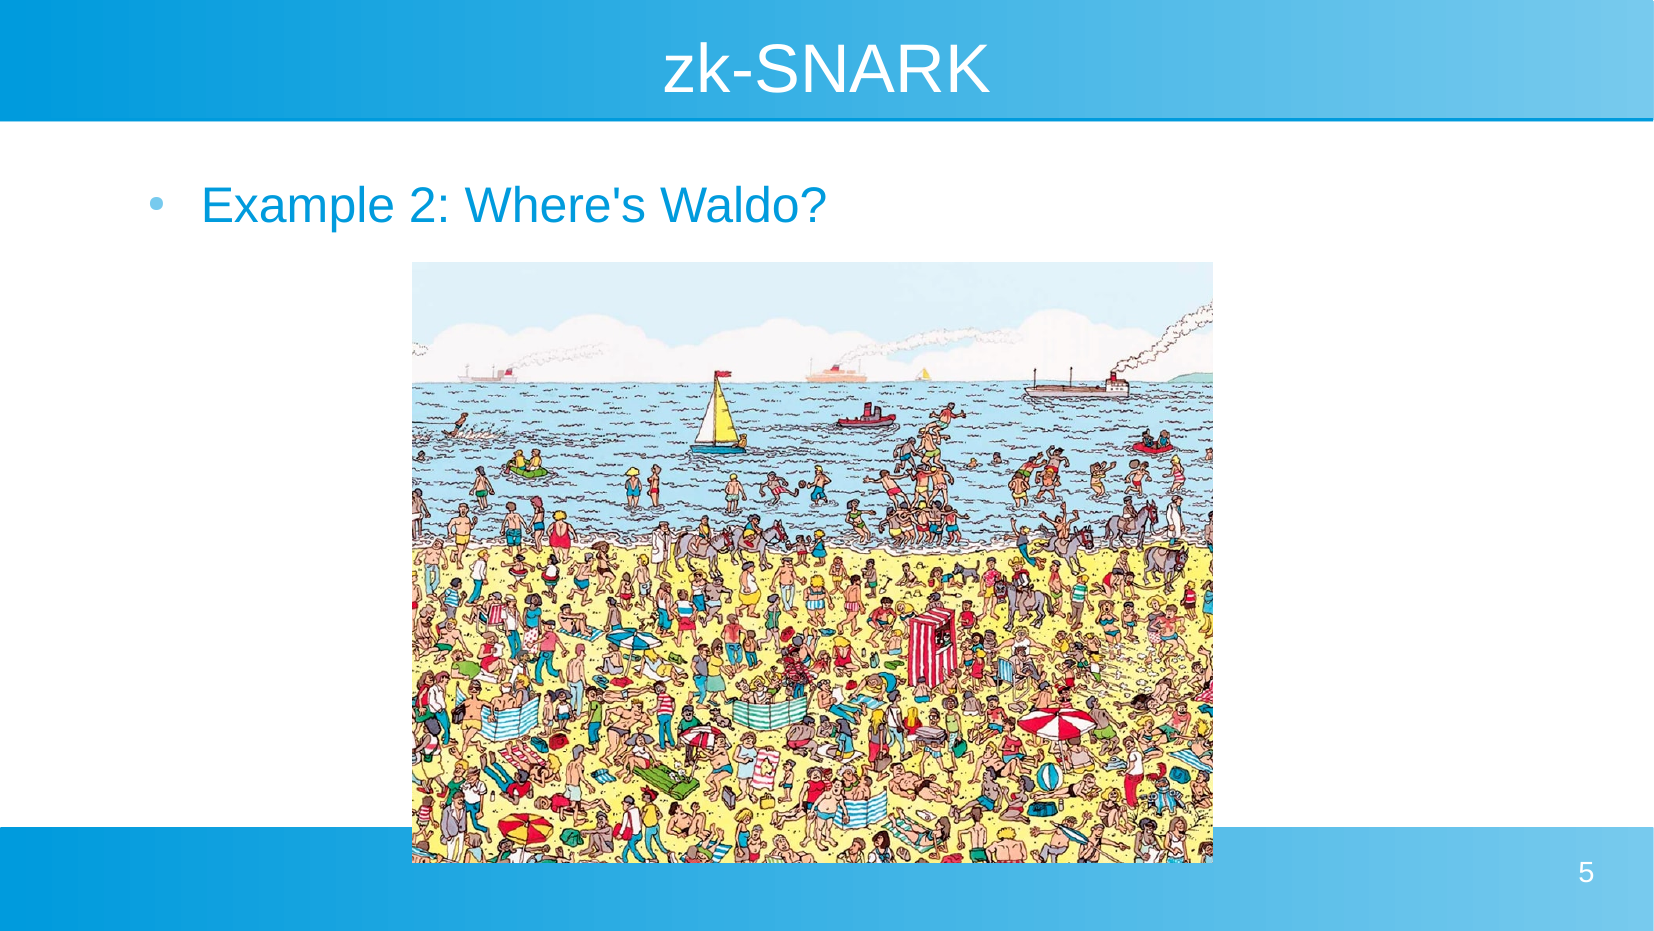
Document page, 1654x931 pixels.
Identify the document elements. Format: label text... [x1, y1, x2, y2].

title zk-SNARK [59, 29, 1595, 108]
list Example 2: Where's Waldo? [59, 177, 1595, 768]
picture [412, 262, 1213, 863]
